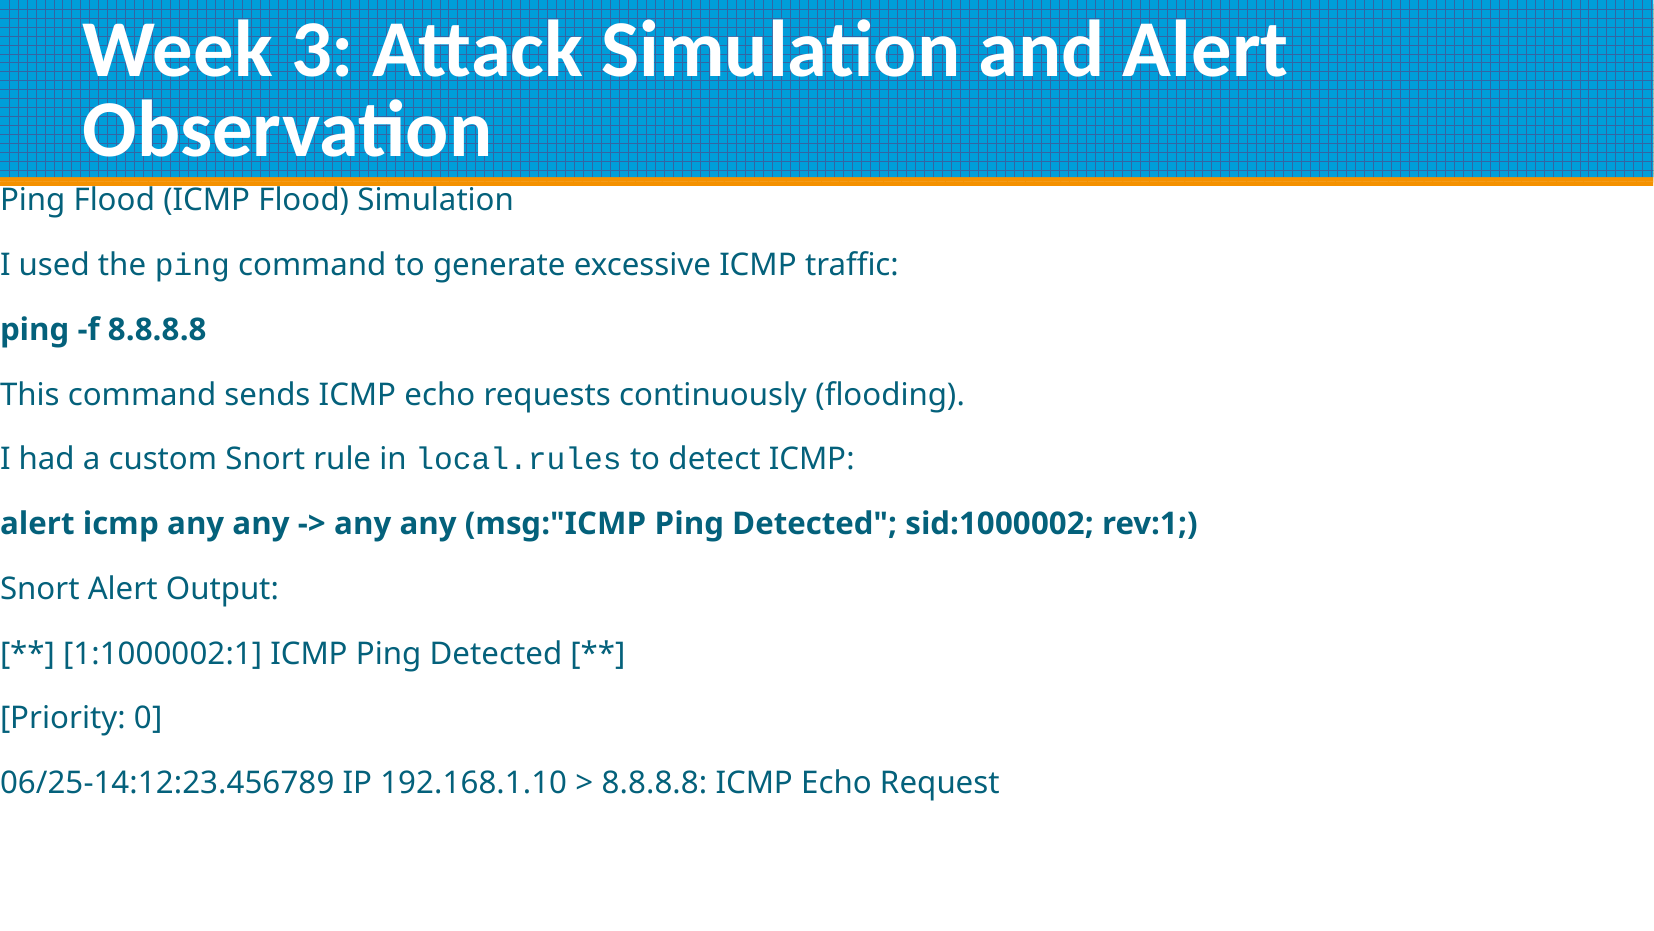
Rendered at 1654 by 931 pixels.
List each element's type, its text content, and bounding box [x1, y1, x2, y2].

list Ping Flood (ICMP Flood) Simulation I used the ping command to generate excessive ICMP traffic: ping -f 8.8.8.8 This command sends ICMP echo requests continuously (flooding). I had a custom Snort rule in local.rules to detect ICMP: alert icmp any any -> any any (msg:"ICMP Ping Detected"; sid:1000002; rev:1;) Snort Alert Output: [**] [1:1000002:1] ICMP Ping Detected [**] [Priority: 0] 06/25-14:12:23.456789 IP 192.168.1.10 > 8.8.8.8: ICMP Echo Request [0, 177, 1571, 916]
title Week 3: Attack Simulation and Alert Observation [82, 14, 1571, 177]
